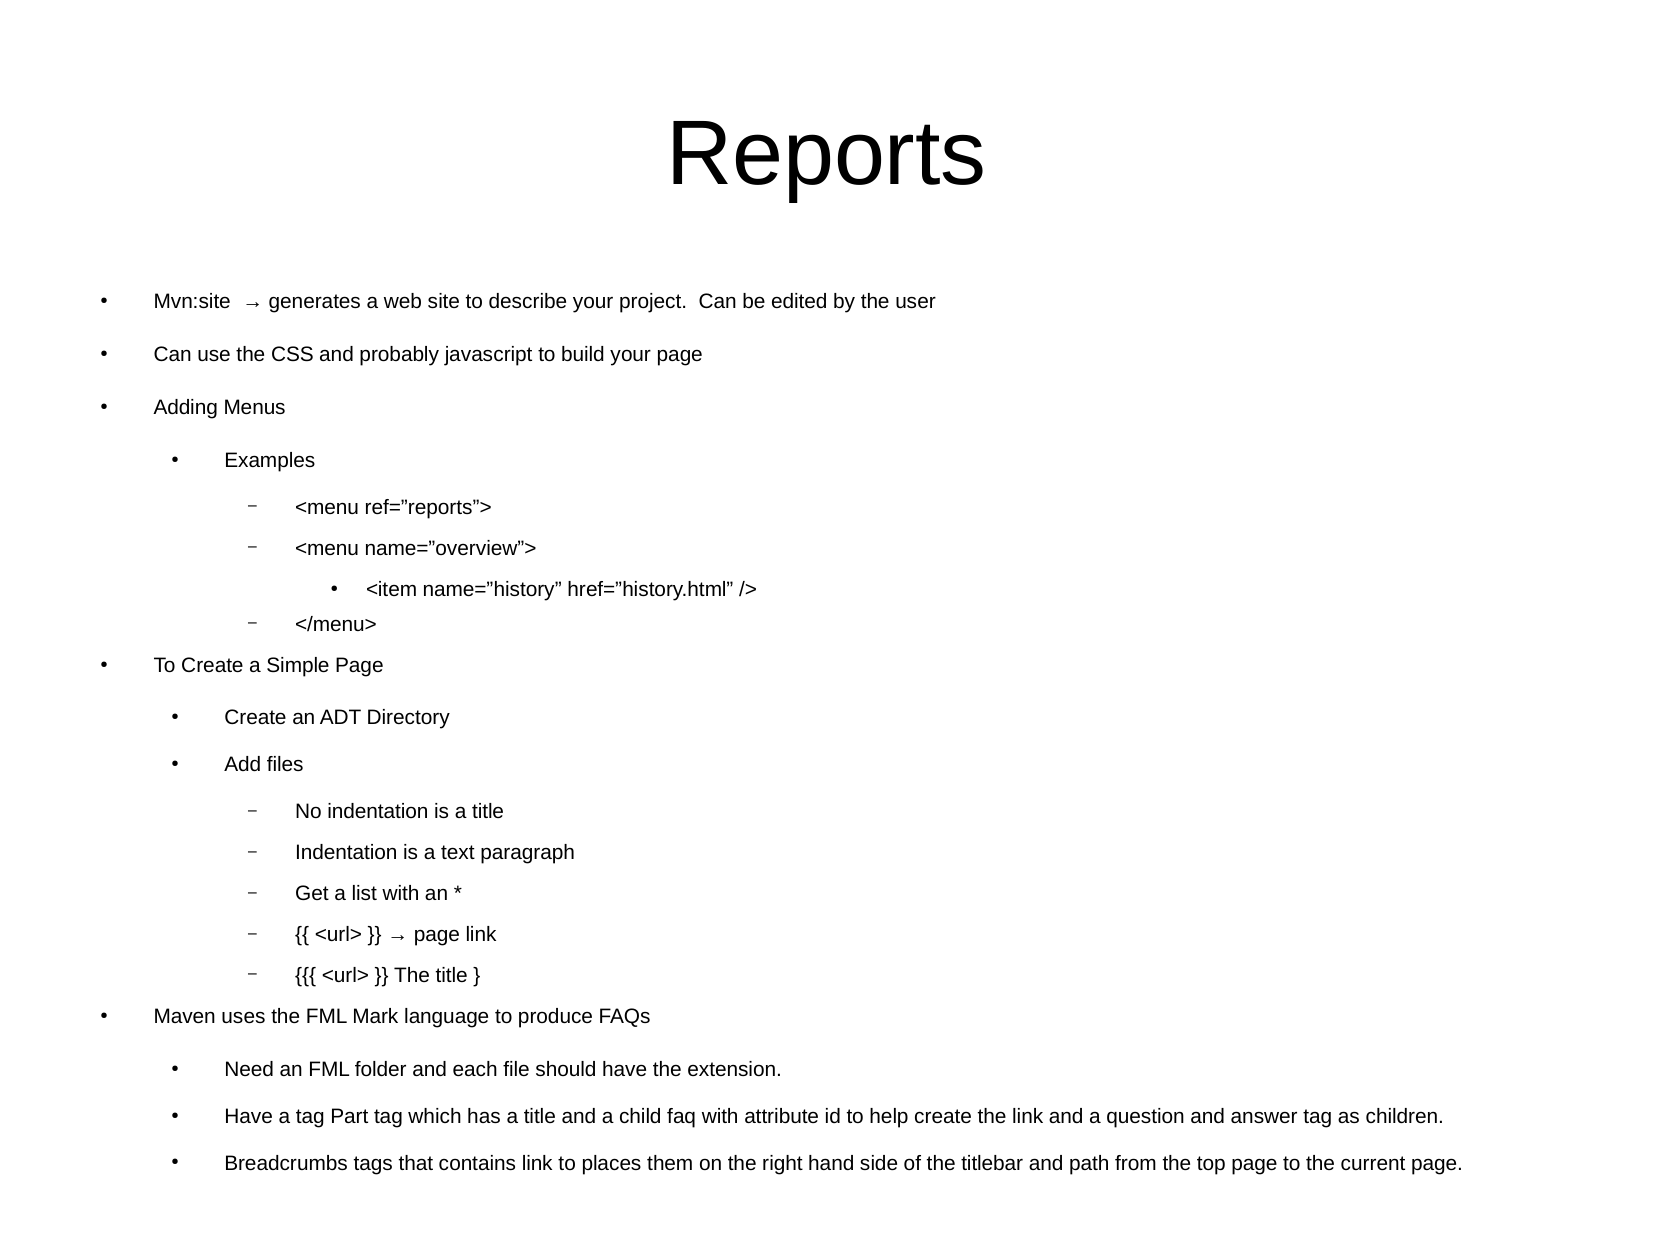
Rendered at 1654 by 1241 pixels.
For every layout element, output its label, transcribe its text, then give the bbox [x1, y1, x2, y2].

list Mvn:site → generates a web site to describe your project. Can be edited by the user Can use the CSS and probably javascript to build your page Adding Menus Examples <menu ref=”reports”> <menu name=”overview”> <item name=”history” href=”history.html” /> </menu> To Create a Simple Page Create an ADT Directory Add files No indentation is a title Indentation is a text paragraph Get a list with an * {{ <url> }} → page link {{{ <url> }} The title } Maven uses the FML Mark language to produce FAQs Need an FML folder and each file should have the extension. Have a tag Part tag which has a title and a child faq with attribute id to help create the link and a question and answer tag as children. Breadcrumbs tags that contains link to places them on the right hand side of the titlebar and path from the top page to the current page. [82, 290, 1571, 1216]
title Reports [82, 49, 1571, 257]
